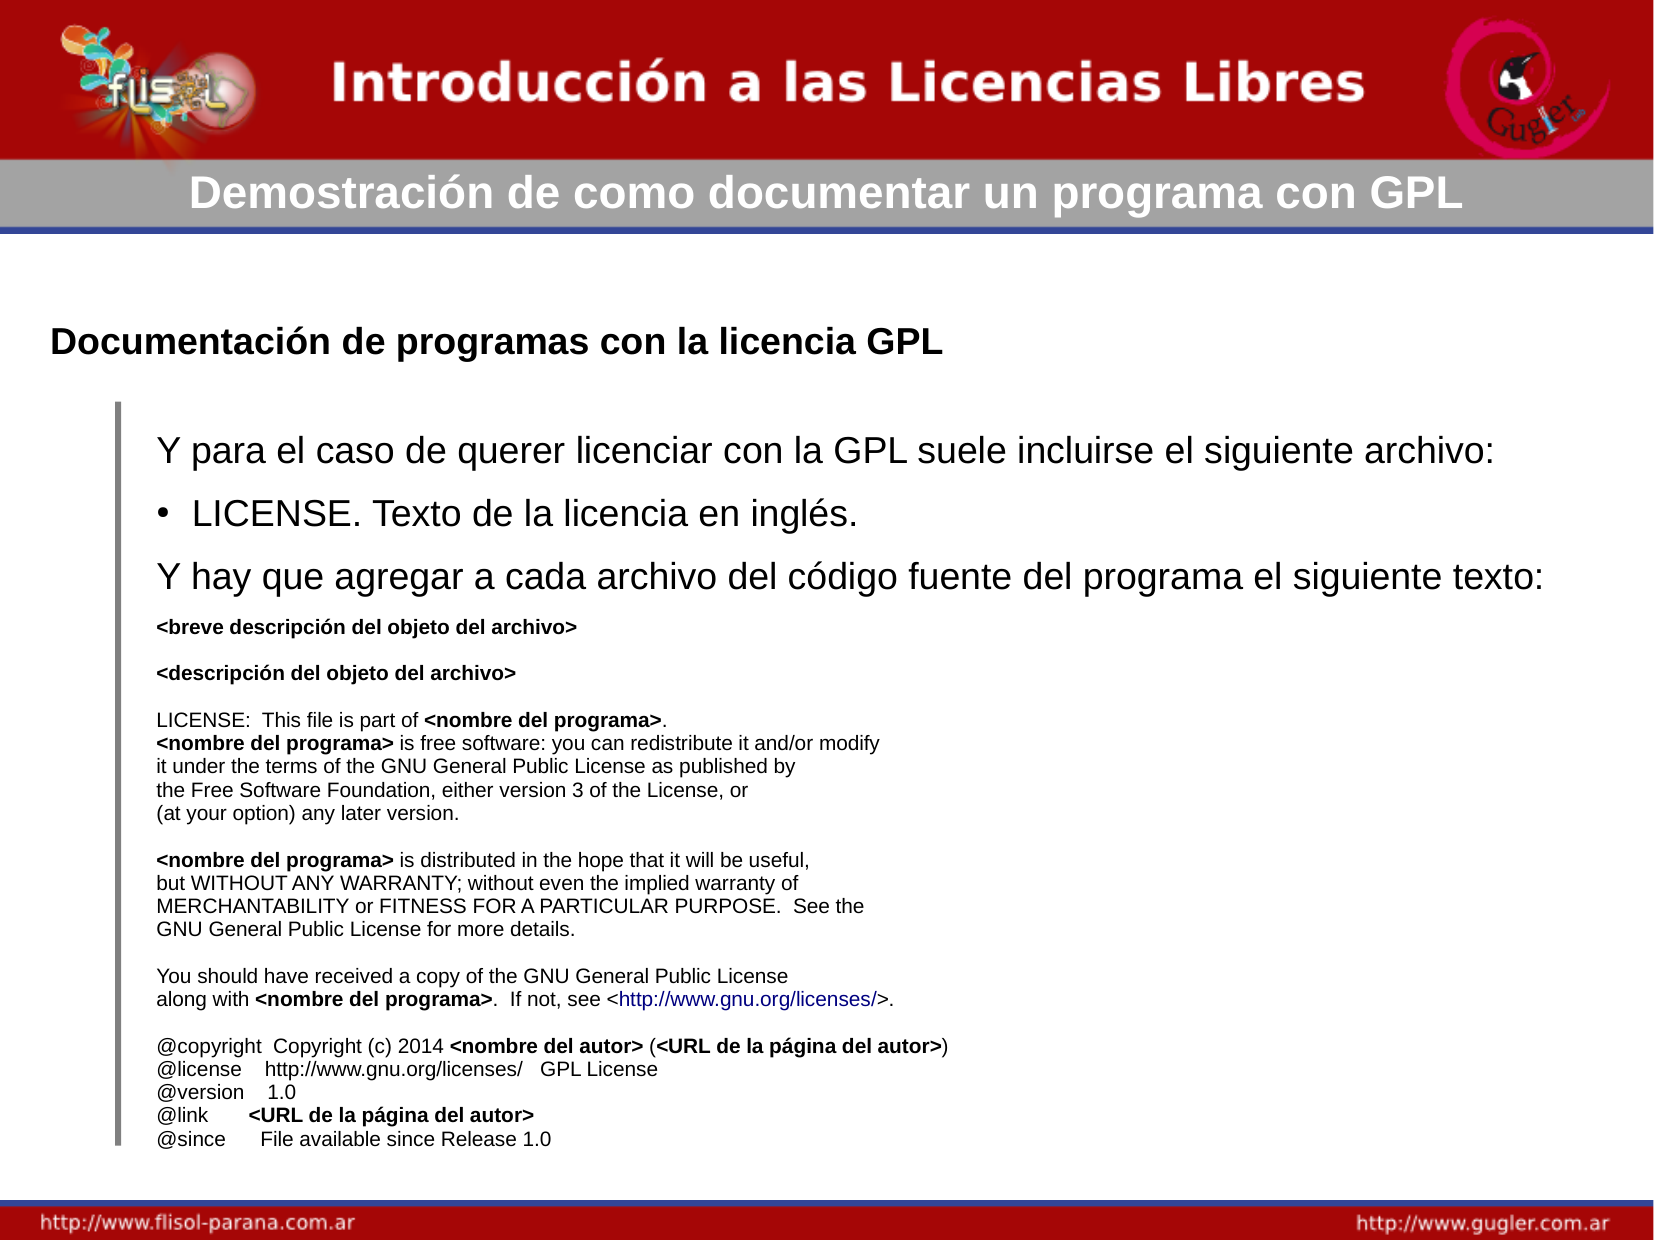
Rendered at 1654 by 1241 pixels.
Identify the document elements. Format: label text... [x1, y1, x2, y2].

picture [0, 0, 1654, 159]
text_box Y para el caso de querer licenciar con la GPL suele incluirse el siguiente archivo: LICENSE. Texto de la licencia en inglés. Y hay que agregar a cada archivo del código fuente del programa el siguiente texto: <breve descripción del objeto del archivo> <descripción del objeto del archivo> LICENSE: This file is part of <nombre del programa>. <nombre del programa> is free software: you can redistribute it and/or modify it under the terms of the GNU General Public License as published by the Free Software Foundation, either version 3 of the License, or (at your option) any later version. <nombre del programa> is distributed in the hope that it will be useful, but WITHOUT ANY WARRANTY; without even the implied warranty of MERCHANTABILITY or FITNESS FOR A PARTICULAR PURPOSE. See the GNU General Public License for more details. You should have received a copy of the GNU General Public License along with <nombre del programa>. If not, see <http://www.gnu.org/licenses/>. @copyright Copyright (c) 2014 <nombre del autor> (<URL de la página del autor>) @license http://www.gnu.org/licenses/ GPL License @version 1.0 @link <URL de la página del autor> @since File available since Release 1.0 [141, 401, 1630, 1138]
text_box Demostración de como documentar un programa con GPL [0, 159, 1654, 226]
text_box Documentación de programas con la licencia GPL [35, 312, 1619, 370]
picture [0, 1200, 1654, 1241]
picture [0, 226, 1654, 234]
